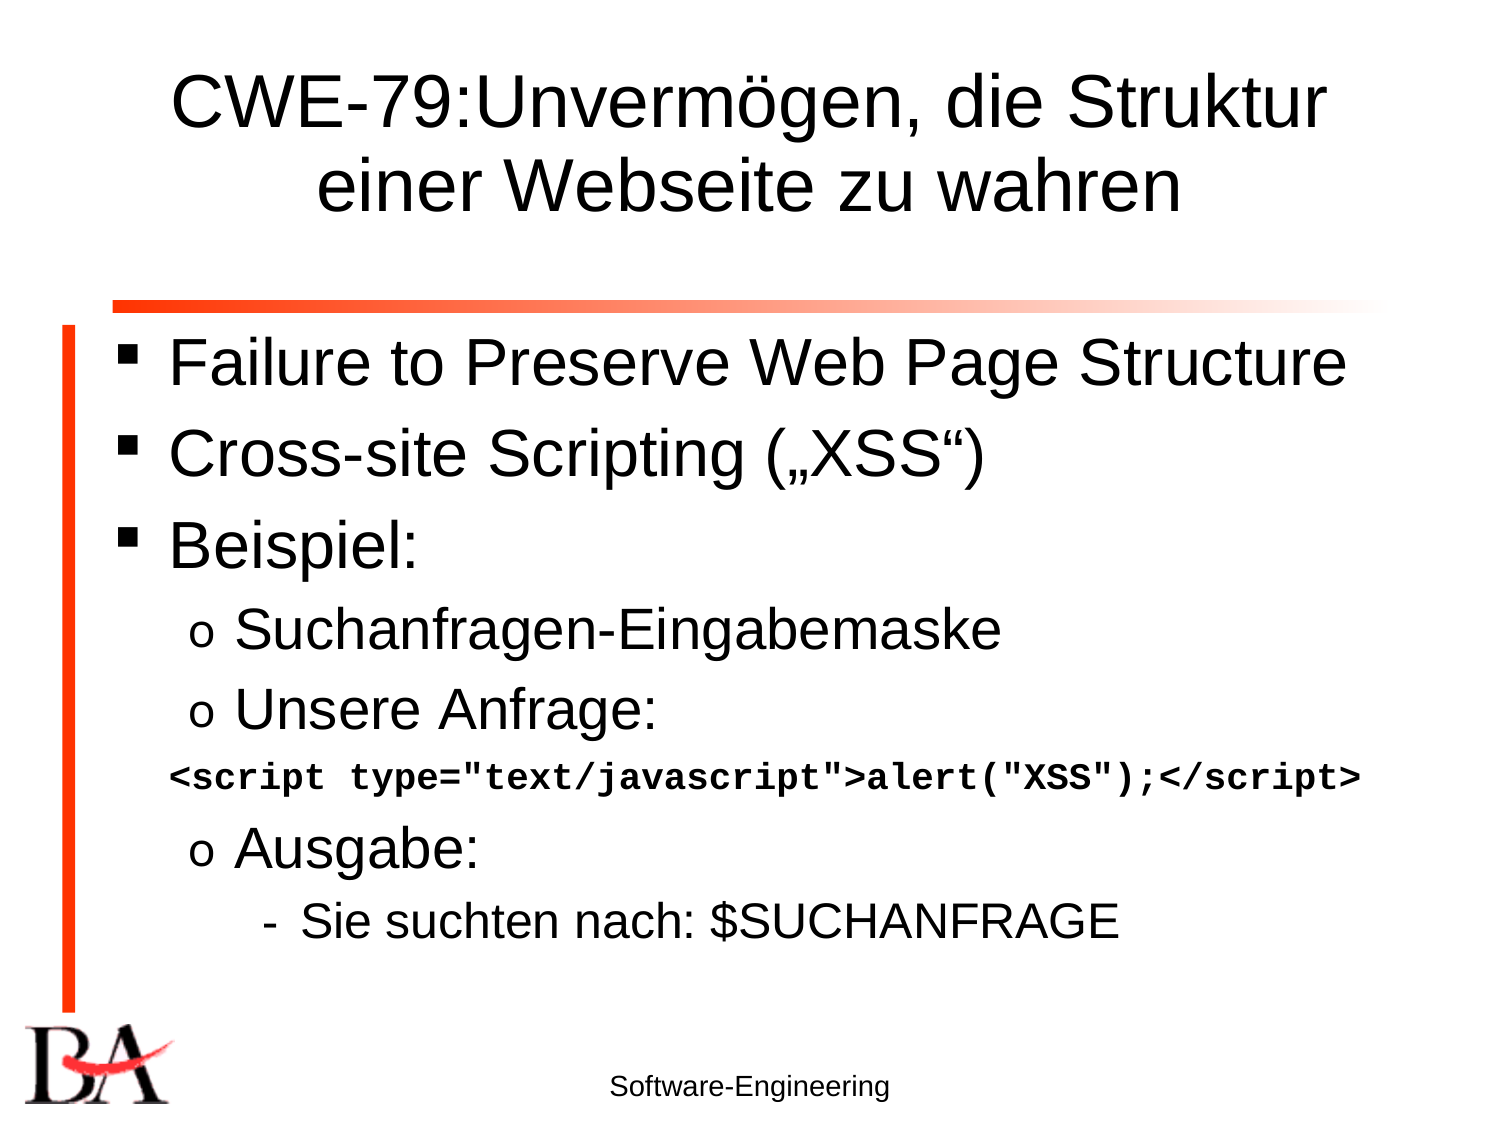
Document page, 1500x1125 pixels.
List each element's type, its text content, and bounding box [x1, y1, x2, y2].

title CWE-79:Unvermögen, die Struktur einer Webseite zu wahren [112, 28, 1388, 259]
list Failure to Preserve Web Page Structure Cross-site Scripting („XSS“) Beispiel: Suchanfragen-Eingabemaske Unsere Anfrage: <script type="text/javascript">alert("XSS");</script> Ausgabe: Sie suchten nach: $SUCHANFRAGE [112, 324, 1388, 1036]
picture [24, 1024, 175, 1104]
